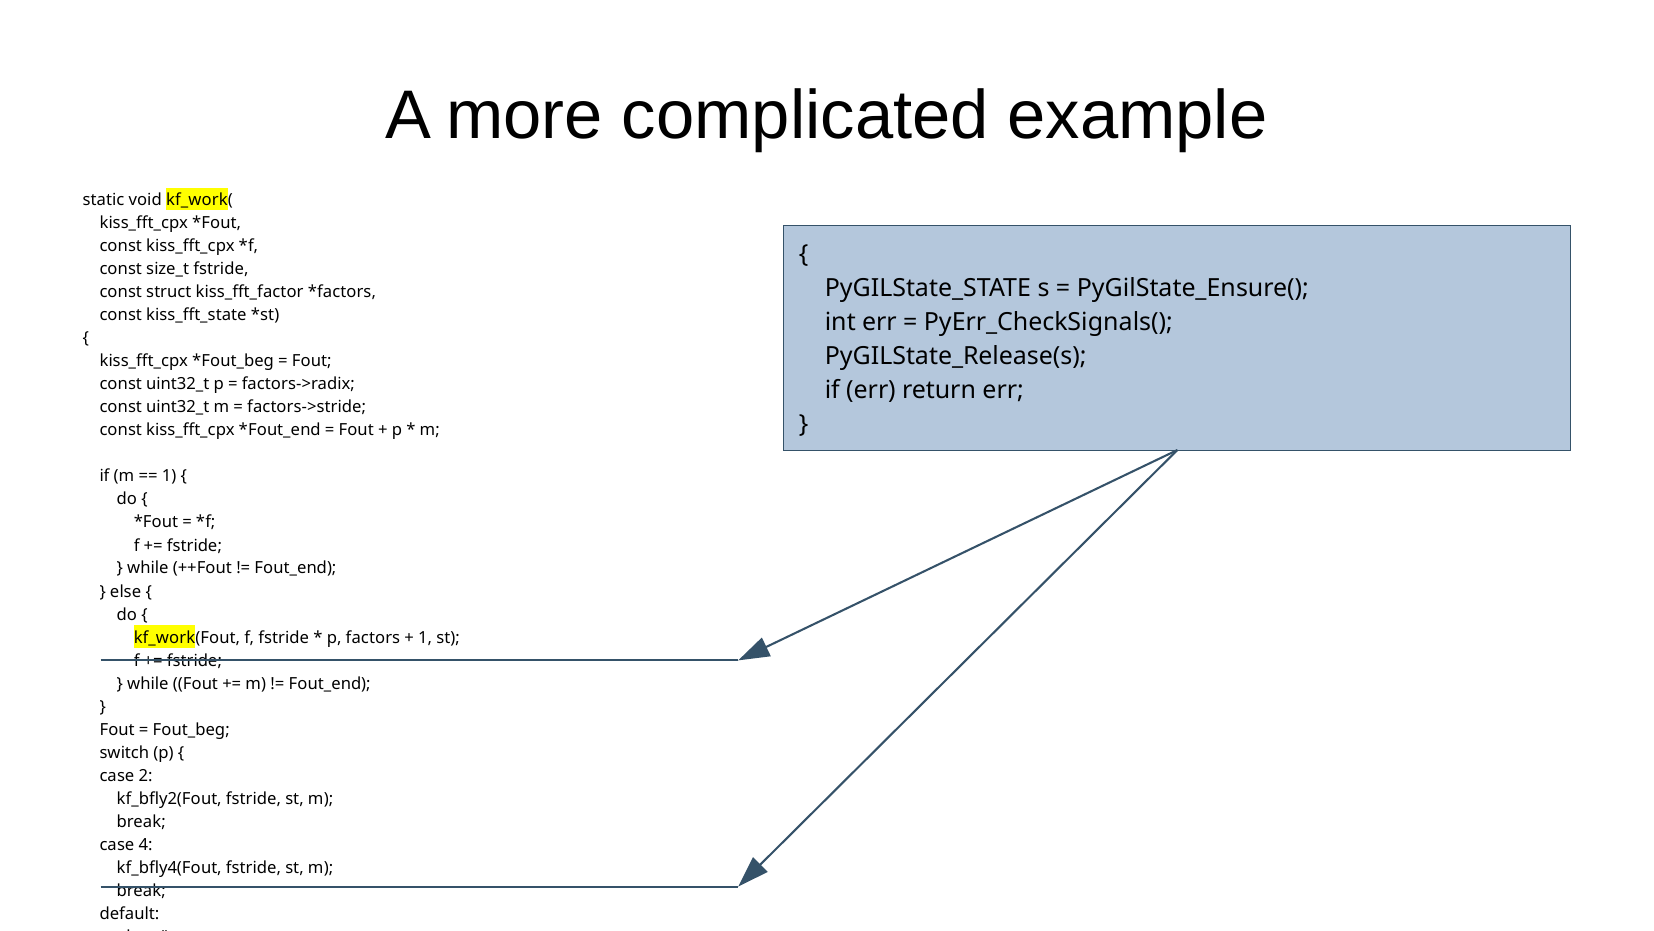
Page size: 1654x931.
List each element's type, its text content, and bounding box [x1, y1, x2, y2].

title A more complicated example [82, 37, 1571, 187]
list static void kf_work( kiss_fft_cpx *Fout, const kiss_fft_cpx *f, const size_t fstride, const struct kiss_fft_factor *factors, const kiss_fft_state *st) { kiss_fft_cpx *Fout_beg = Fout; const uint32_t p = factors->radix; const uint32_t m = factors->stride; const kiss_fft_cpx *Fout_end = Fout + p * m; if (m == 1) { do { *Fout = *f; f += fstride; } while (++Fout != Fout_end); } else { do { kf_work(Fout, f, fstride * p, factors + 1, st); f += fstride; } while ((Fout += m) != Fout_end); } Fout = Fout_beg; switch (p) { case 2: kf_bfly2(Fout, fstride, st, m); break; case 4: kf_bfly4(Fout, fstride, st, m); break; default: abort(); } } [82, 187, 1571, 901]
text_box { PyGILState_STATE s = PyGilState_Ensure(); int err = PyErr_CheckSignals(); PyGILState_Release(s); if (err) return err; } [783, 225, 1571, 451]
